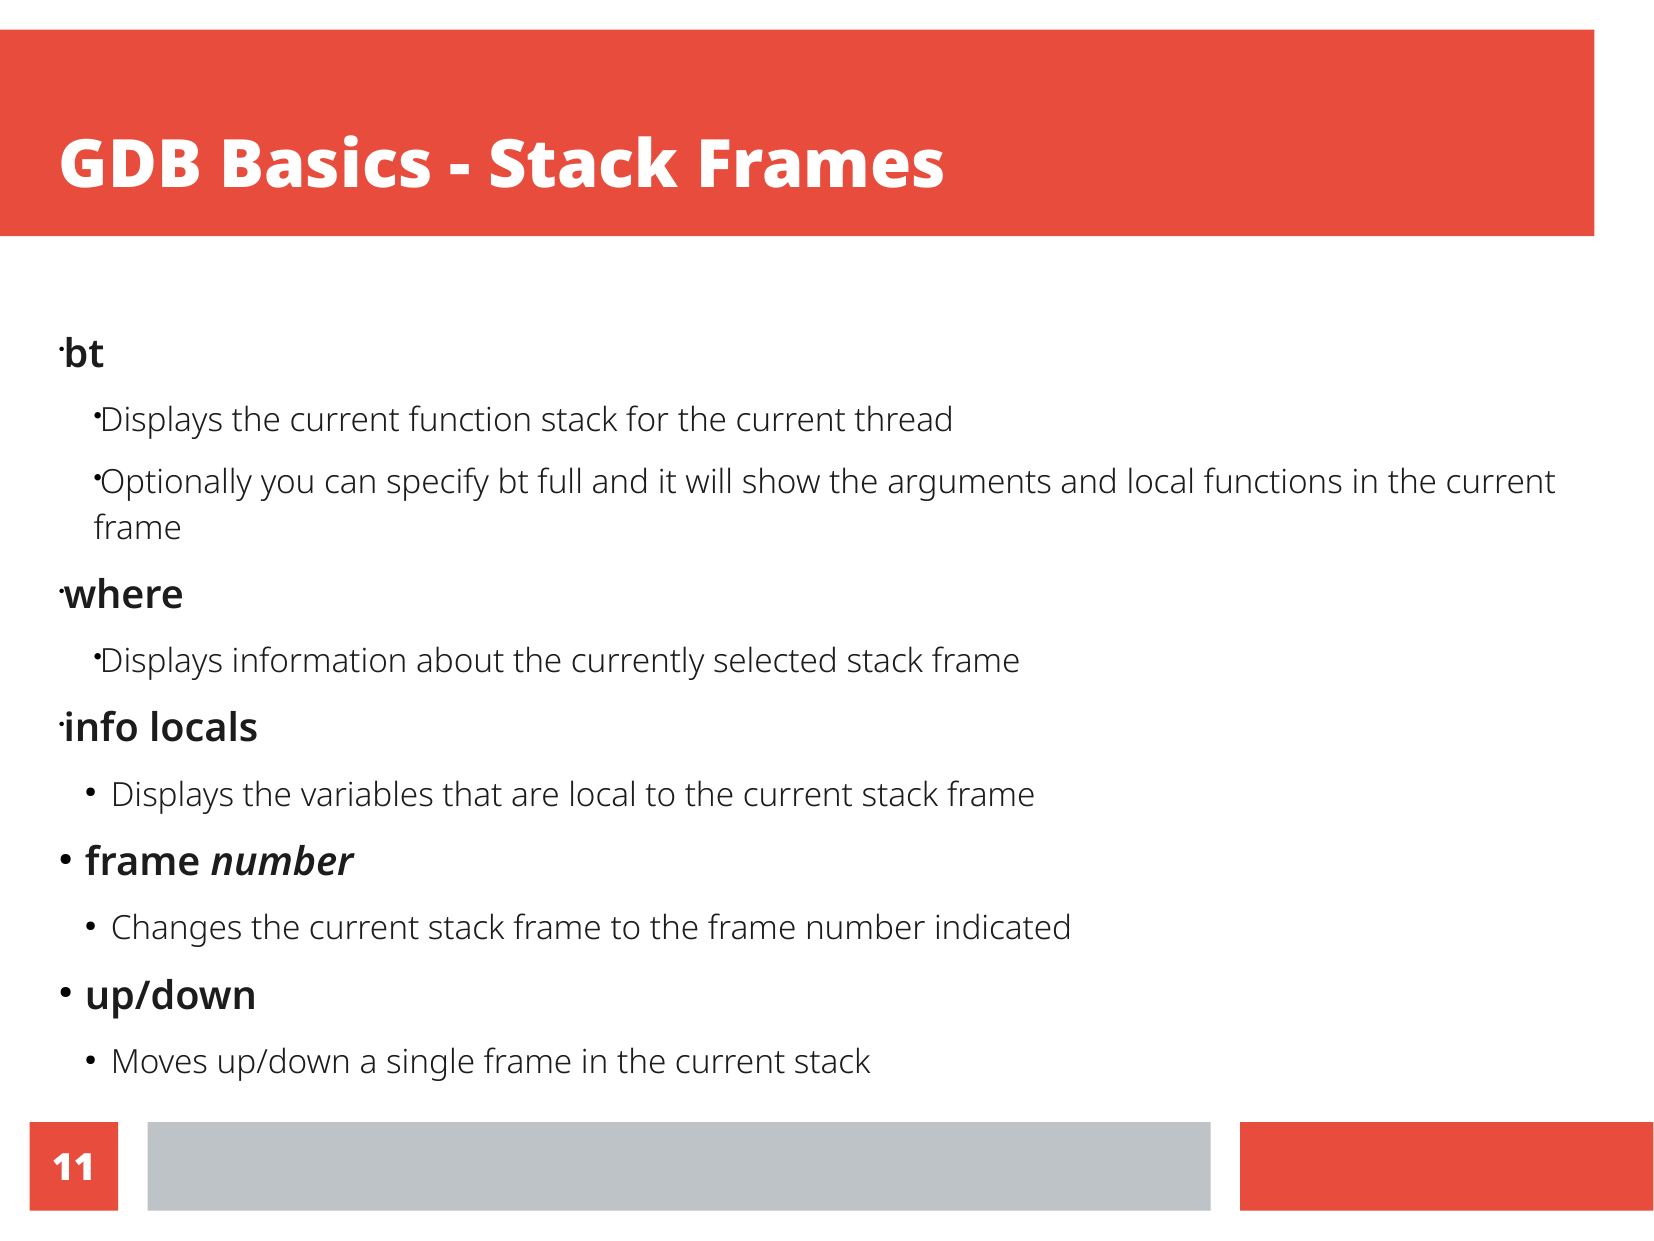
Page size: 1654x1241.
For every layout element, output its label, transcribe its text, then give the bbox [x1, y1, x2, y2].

title GDB Basics - Stack Frames [59, 59, 1595, 207]
list bt Displays the current function stack for the current thread Optionally you can specify bt full and it will show the arguments and local functions in the current frame where Displays information about the currently selected stack frame info locals Displays the variables that are local to the current stack frame frame number Changes the current stack frame to the frame number indicated up/down Moves up/down a single frame in the current stack [59, 324, 1565, 1093]
